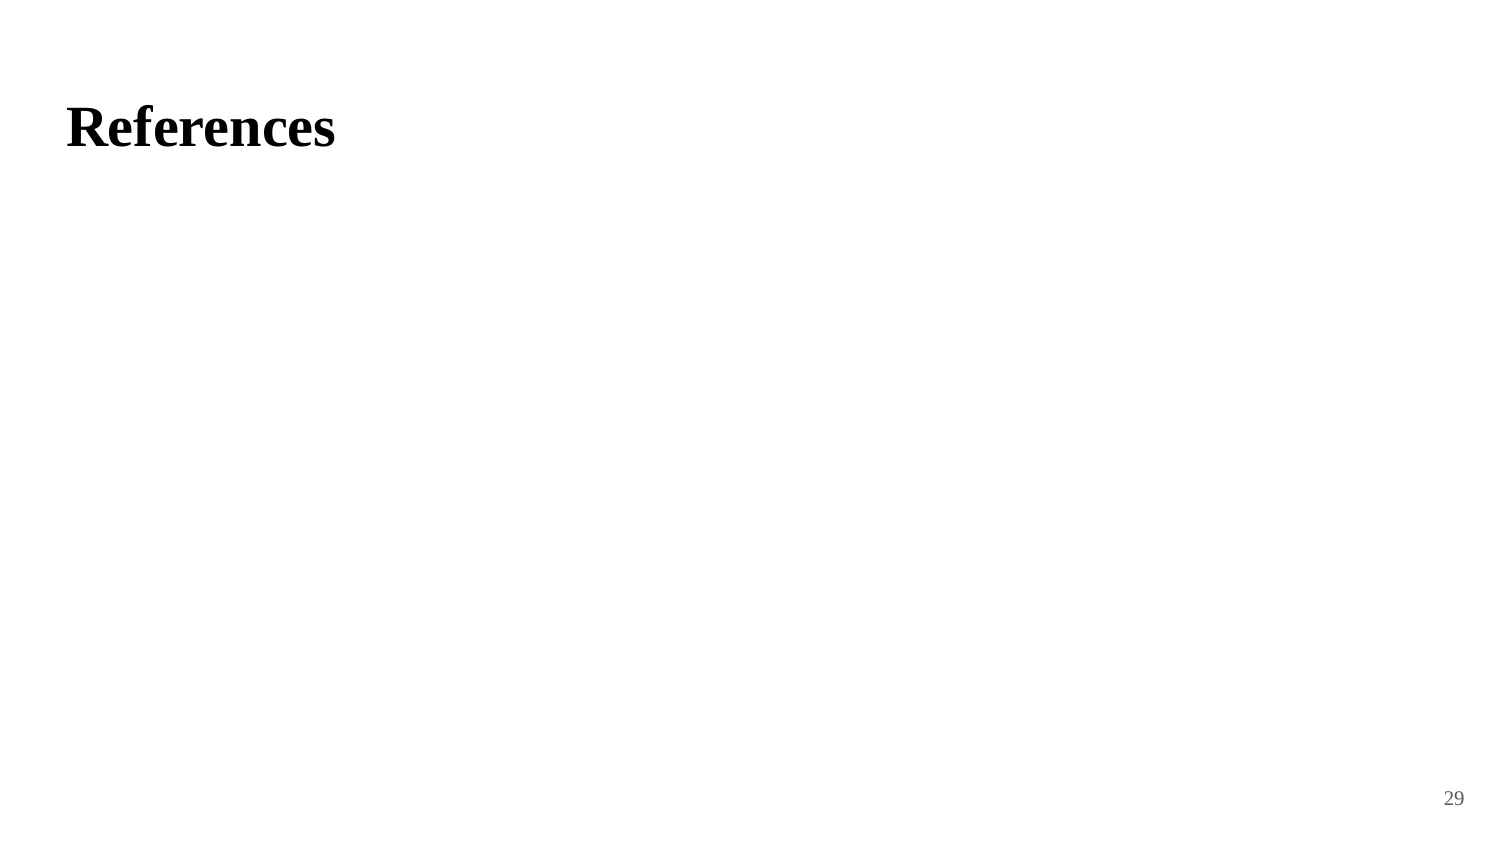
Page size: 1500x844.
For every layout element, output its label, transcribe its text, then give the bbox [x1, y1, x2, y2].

slide_number <number> [1389, 764, 1480, 830]
title References [51, 72, 1449, 167]
